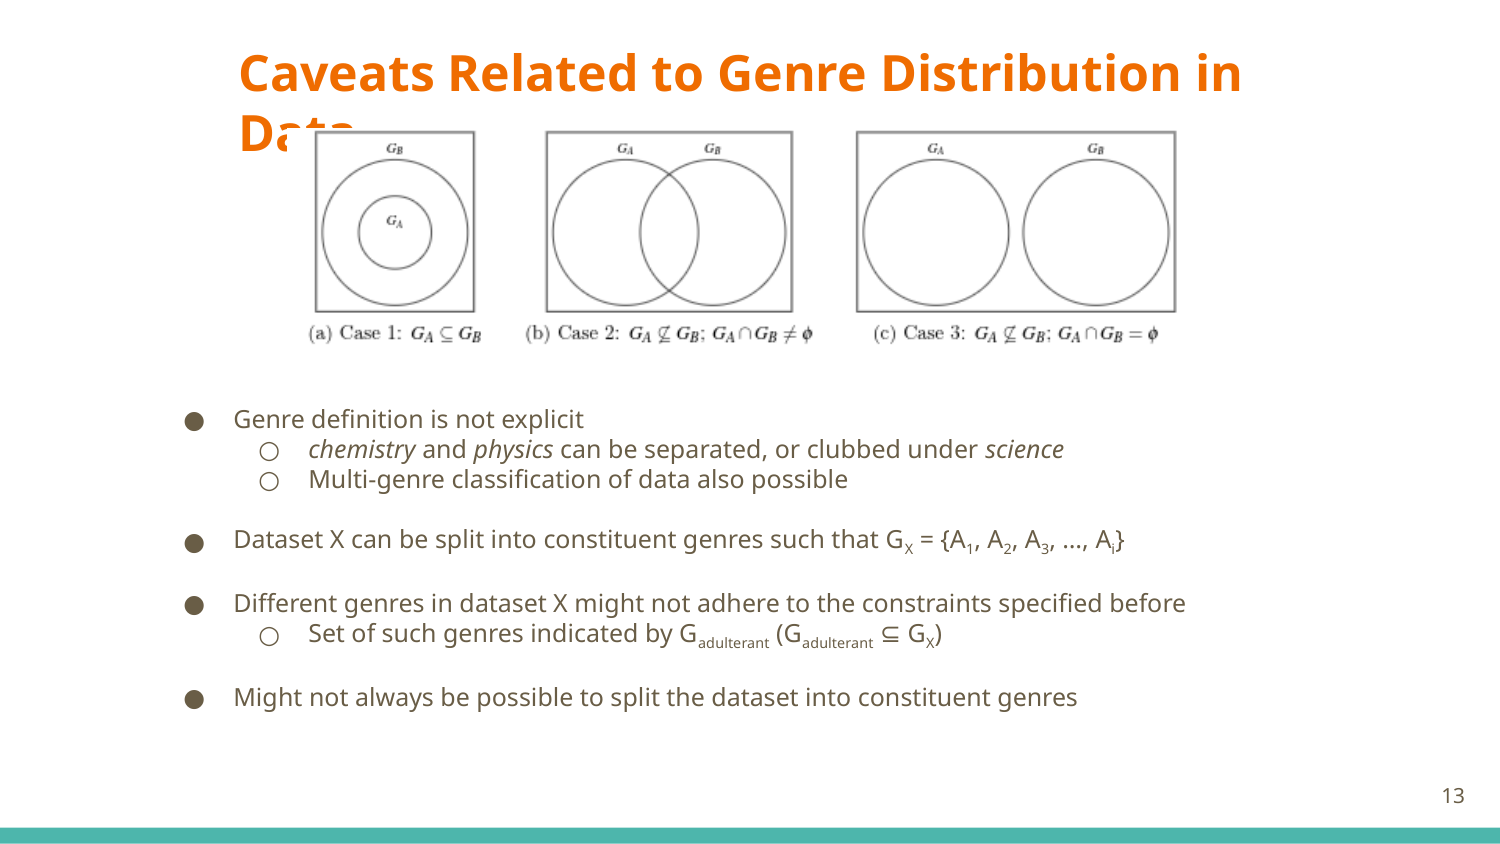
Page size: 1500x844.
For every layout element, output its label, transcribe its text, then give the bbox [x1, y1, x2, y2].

title Caveats Related to Genre Distribution in Data [223, 26, 1277, 92]
list Genre definition is not explicit chemistry and physics can be separated, or clubbed under science Multi-genre classification of data also possible Dataset X can be split into constituent genres such that GX = {A1, A2, A3, …, Ai} Different genres in dataset X might not adhere to the constraints specified before Set of such genres indicated by Gadulterant (Gadulterant ⊆ GX) Might not always be possible to split the dataset into constituent genres [143, 388, 1335, 715]
picture [287, 128, 1191, 352]
slide_number <number> [1389, 764, 1480, 830]
